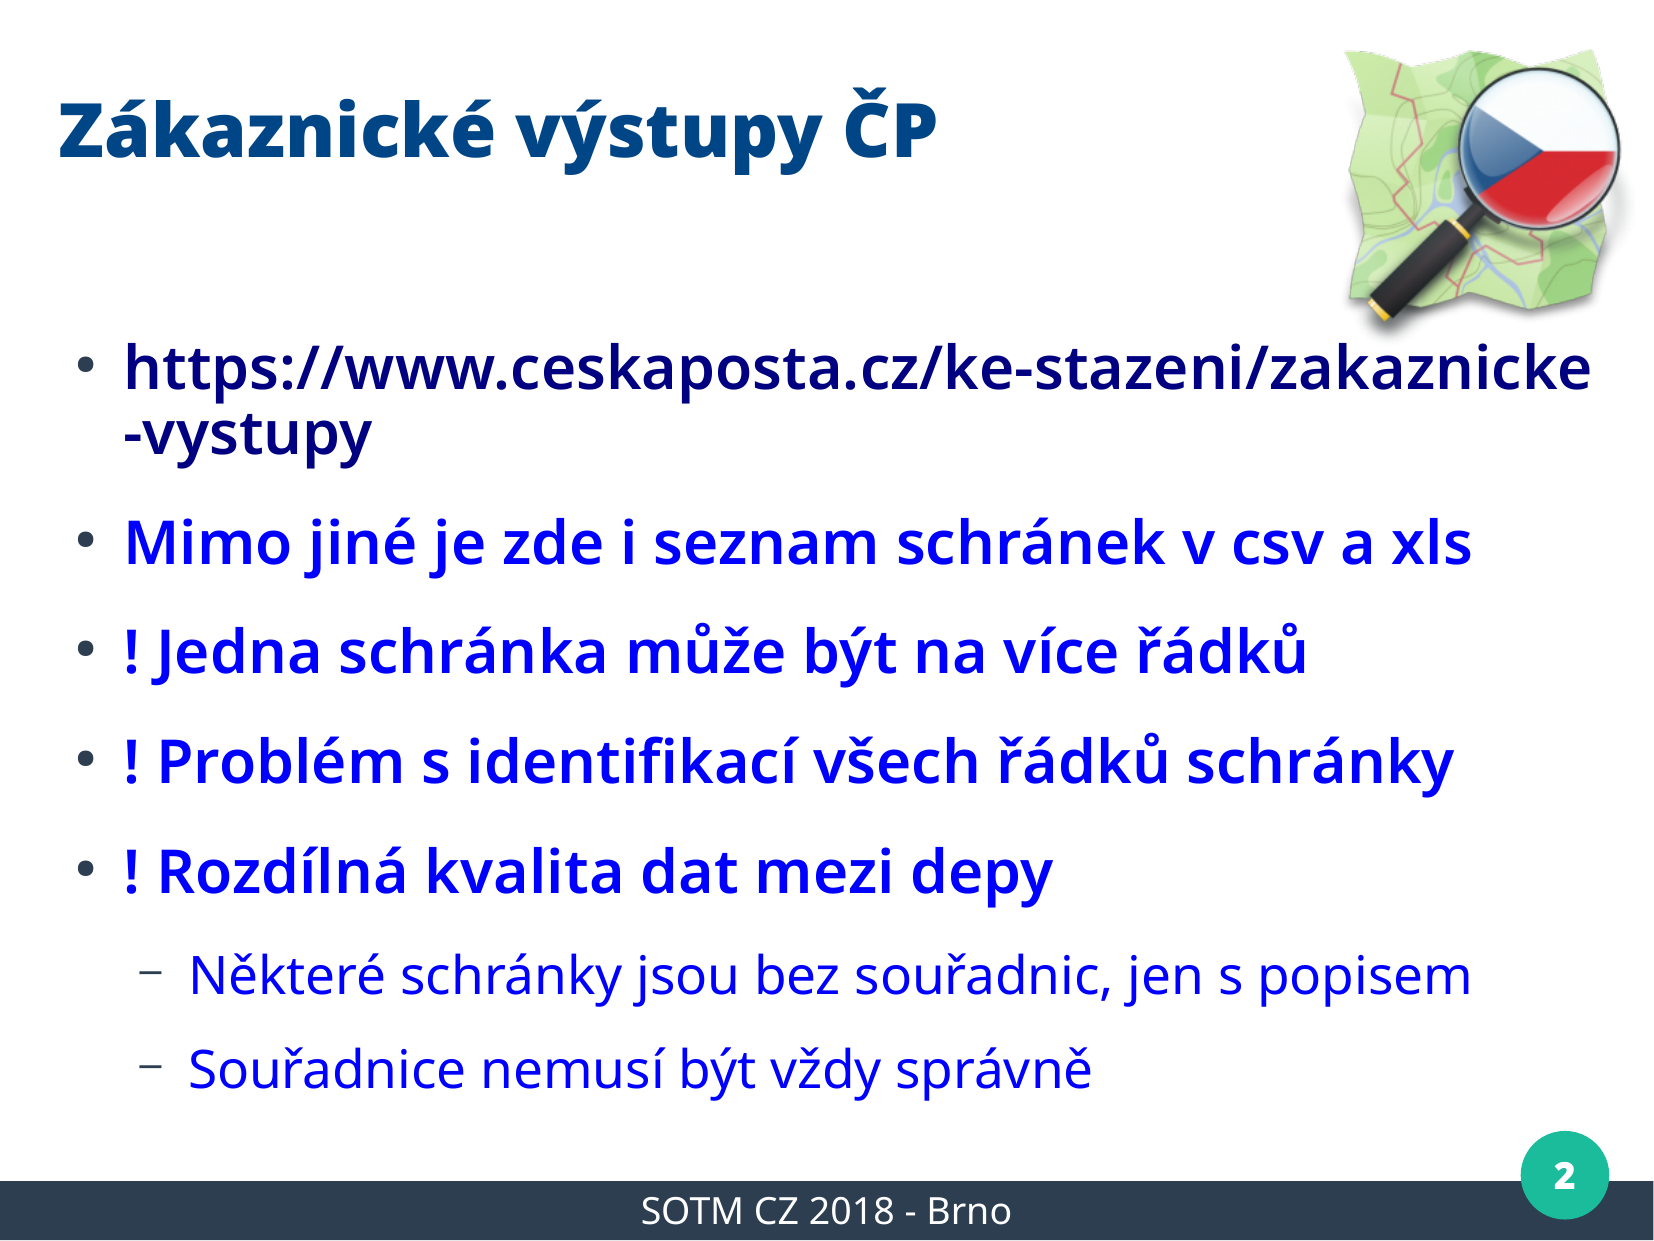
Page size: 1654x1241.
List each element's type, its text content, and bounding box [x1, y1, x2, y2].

title Zákaznické výstupy ČP [59, 49, 1347, 207]
picture [1334, 49, 1635, 350]
list https://www.ceskaposta.cz/ke-stazeni/zakaznicke-vystupy Mimo jiné je zde i seznam schránek v csv a xls ! Jedna schránka může být na více řádků ! Problém s identifikací všech řádků schránky ! Rozdílná kvalita dat mezi depy Některé schránky jsou bez souřadnic, jen s popisem Souřadnice nemusí být vždy správně [59, 324, 1595, 1152]
